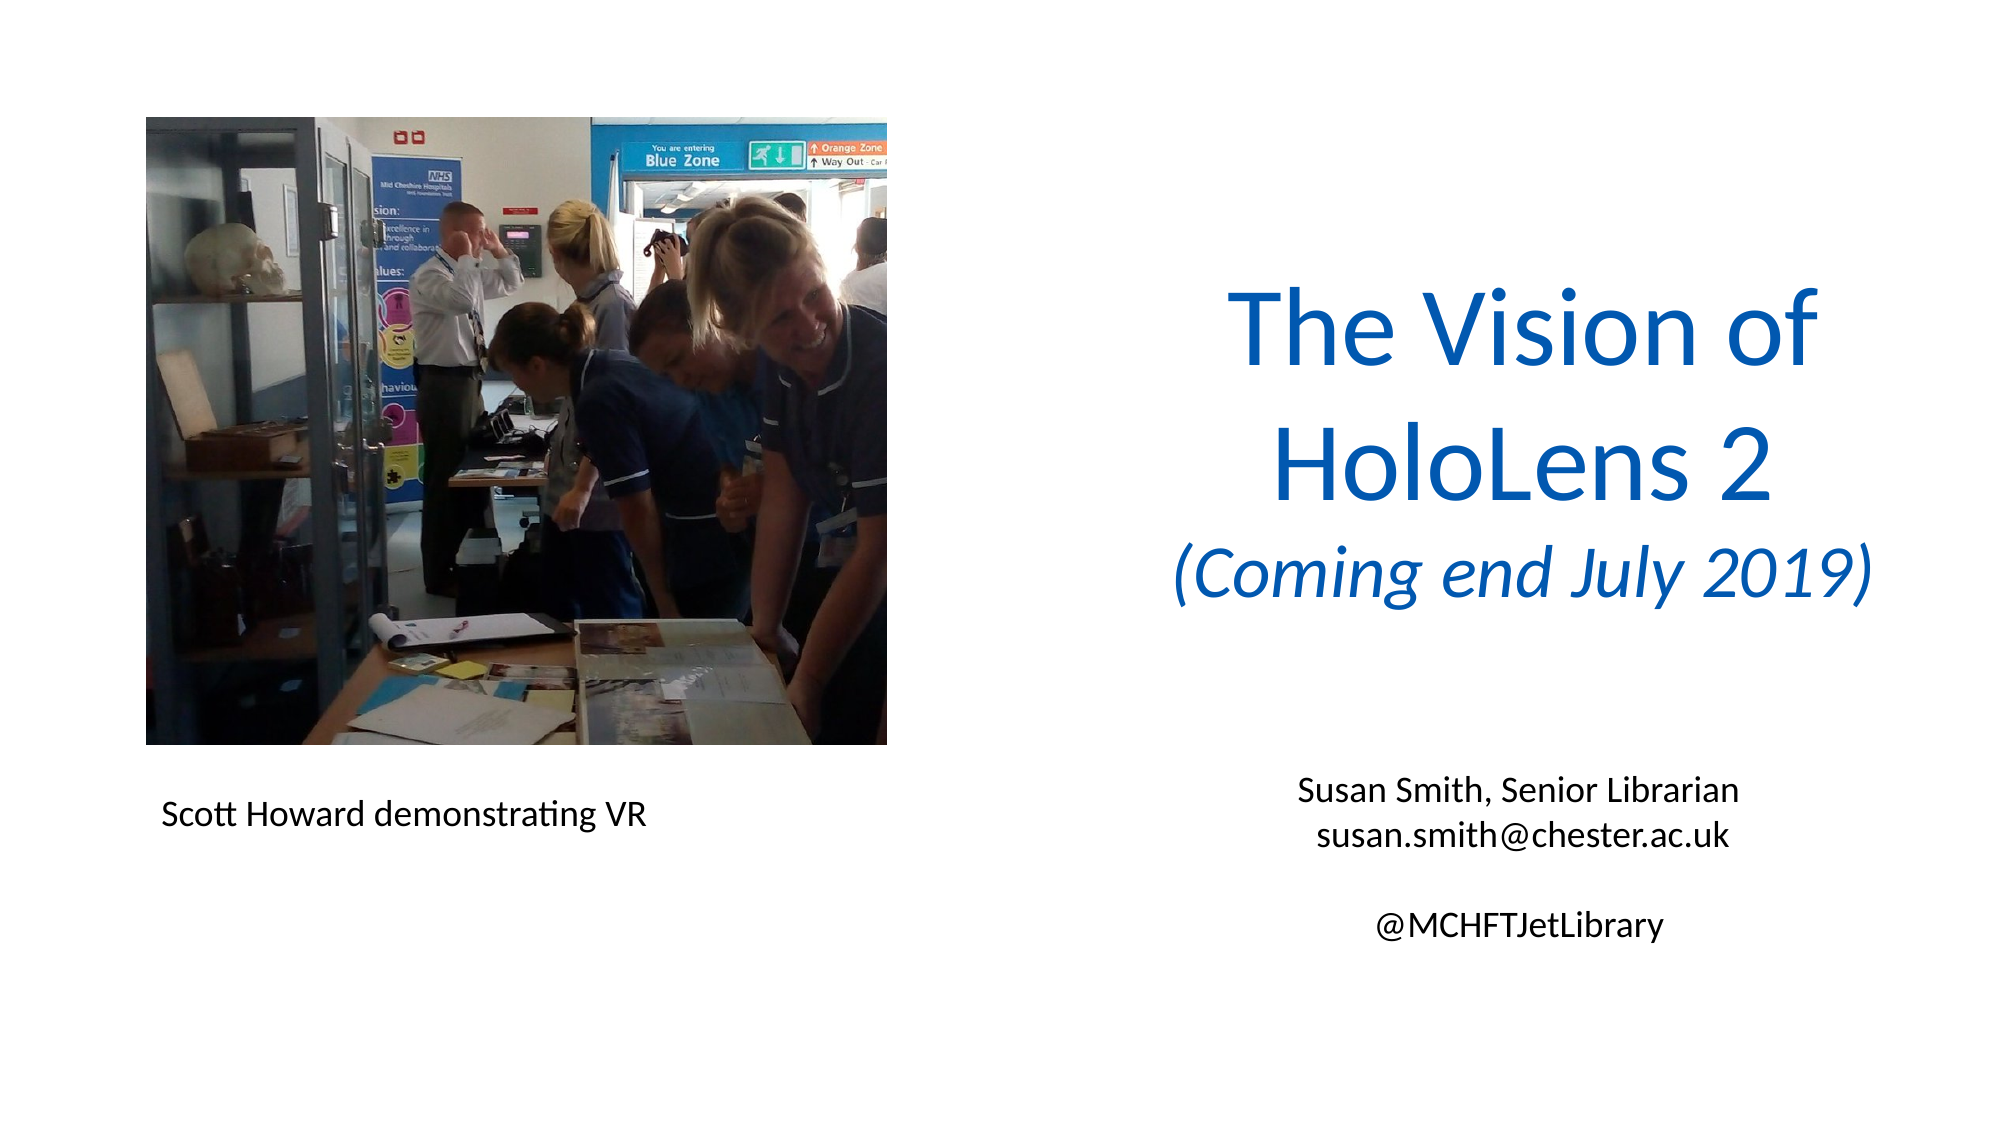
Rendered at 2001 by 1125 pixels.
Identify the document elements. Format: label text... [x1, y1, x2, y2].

title The Vision of HoloLens 2 (Coming end July 2019) [1132, 245, 1914, 625]
text_box Susan Smith, Senior Librarian susan.smith@chester.ac.uk @MCHFTJetLibrary [1271, 757, 1775, 955]
text_box Scott Howard demonstrating VR [146, 781, 1147, 843]
picture [146, 117, 887, 745]
